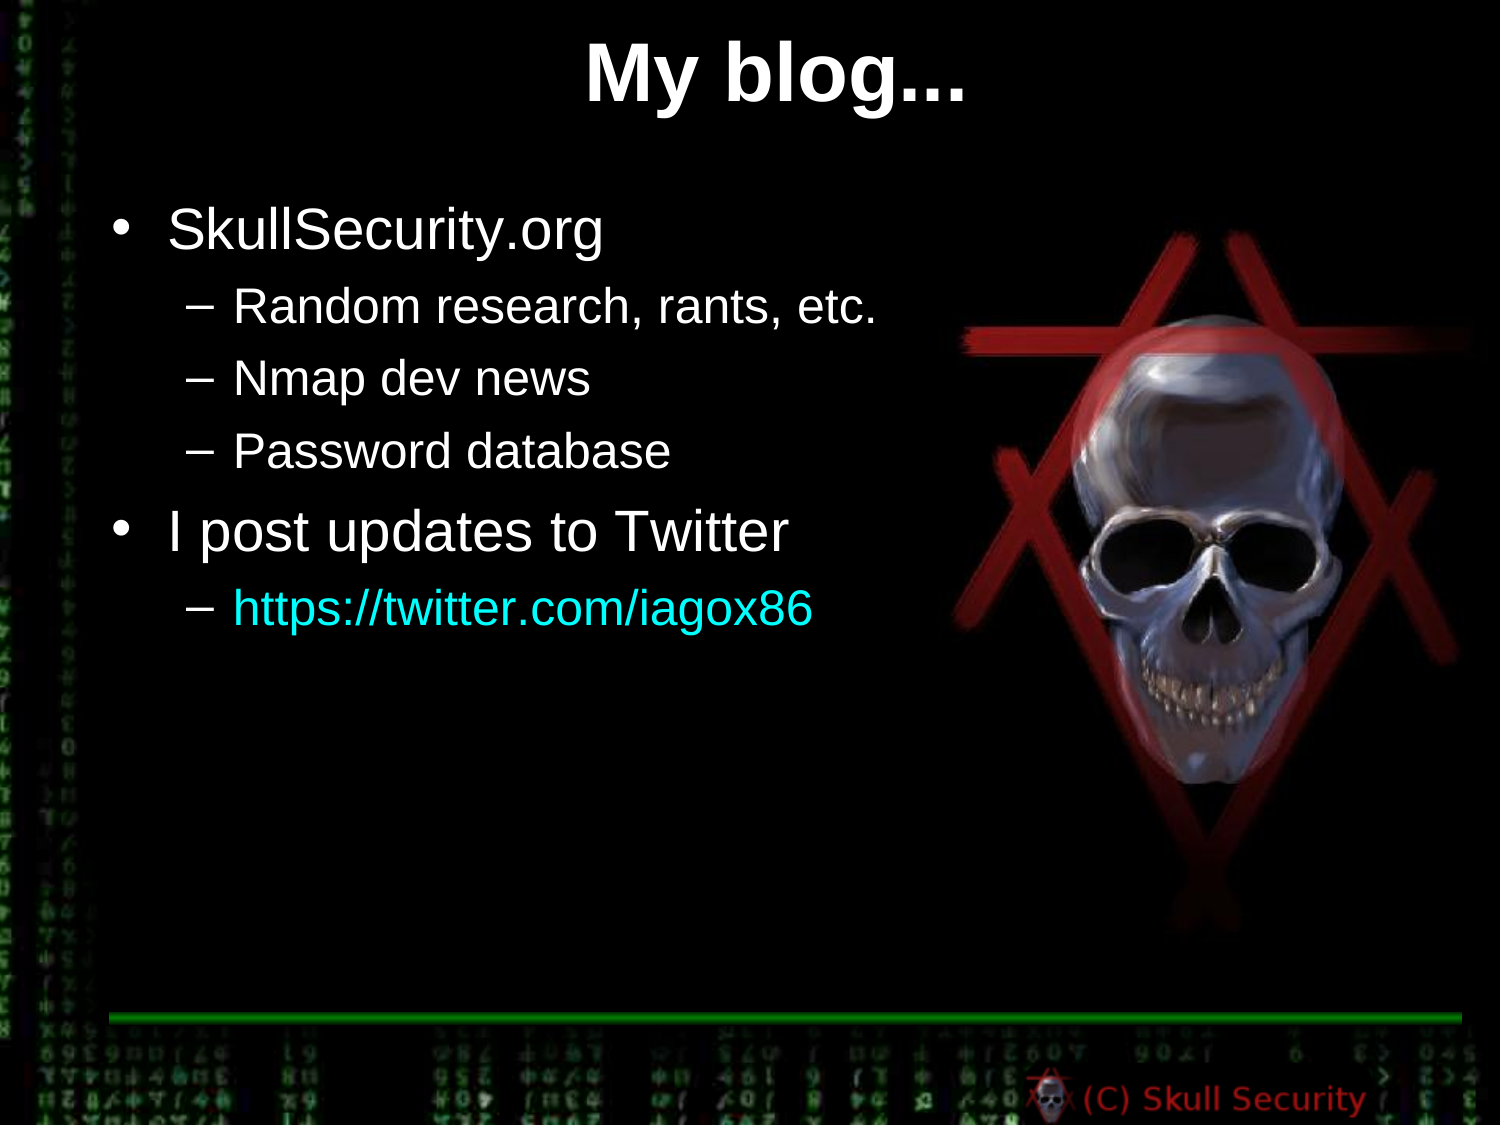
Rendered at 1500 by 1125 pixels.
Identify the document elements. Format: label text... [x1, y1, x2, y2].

picture [0, 0, 1500, 1125]
list SkullSecurity.org Random research, rants, etc. Nmap dev news Password database I post updates to Twitter https://twitter.com/iagox86 [108, 183, 938, 997]
title My blog... [103, 0, 1450, 137]
